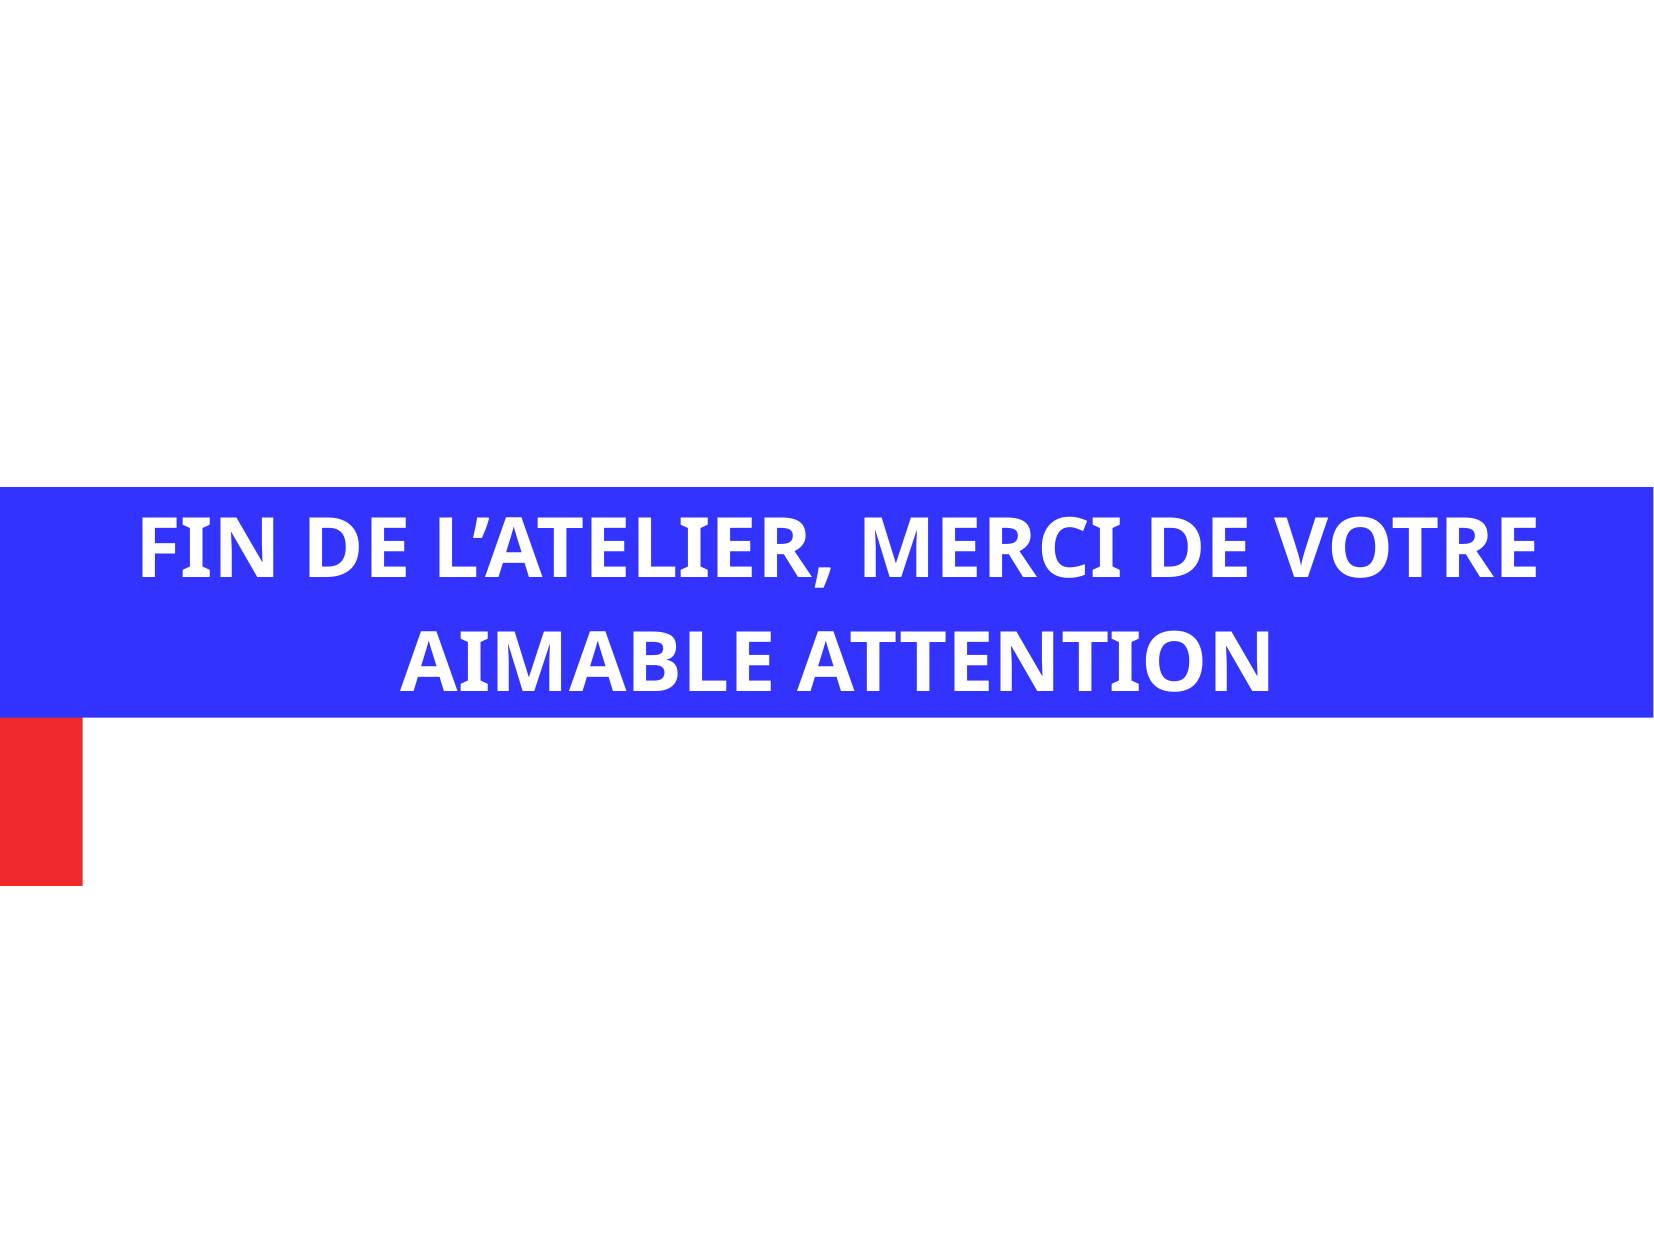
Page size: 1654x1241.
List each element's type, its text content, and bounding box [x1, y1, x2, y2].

title FIN DE L’ATELIER, MERCI DE VOTRE AIMABLE ATTENTION [0, 487, 1654, 718]
